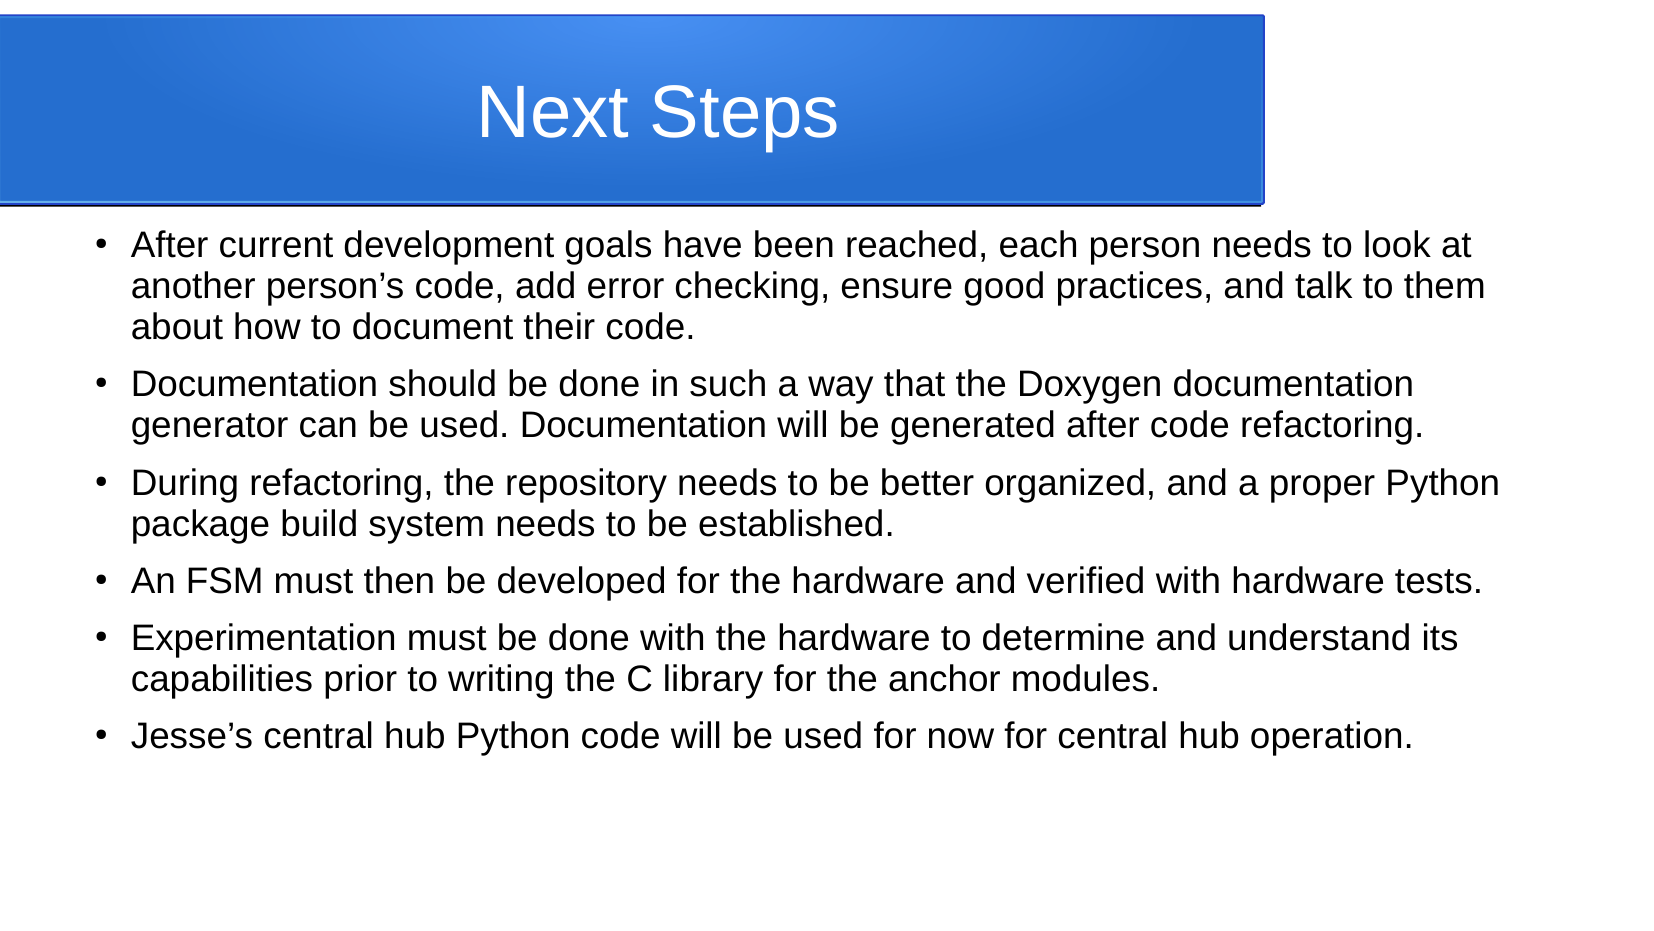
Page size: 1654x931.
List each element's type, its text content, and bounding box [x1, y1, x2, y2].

title Next Steps [82, 35, 1235, 189]
list After current development goals have been reached, each person needs to look at another person’s code, add error checking, ensure good practices, and talk to them about how to document their code. Documentation should be done in such a way that the Doxygen documentation generator can be used. Documentation will be generated after code refactoring. During refactoring, the repository needs to be better organized, and a proper Python package build system needs to be established. An FSM must then be developed for the hardware and verified with hardware tests. Experimentation must be done with the hardware to determine and understand its capabilities prior to writing the C library for the anchor modules. Jesse’s central hub Python code will be used for now for central hub operation. [82, 224, 1571, 764]
